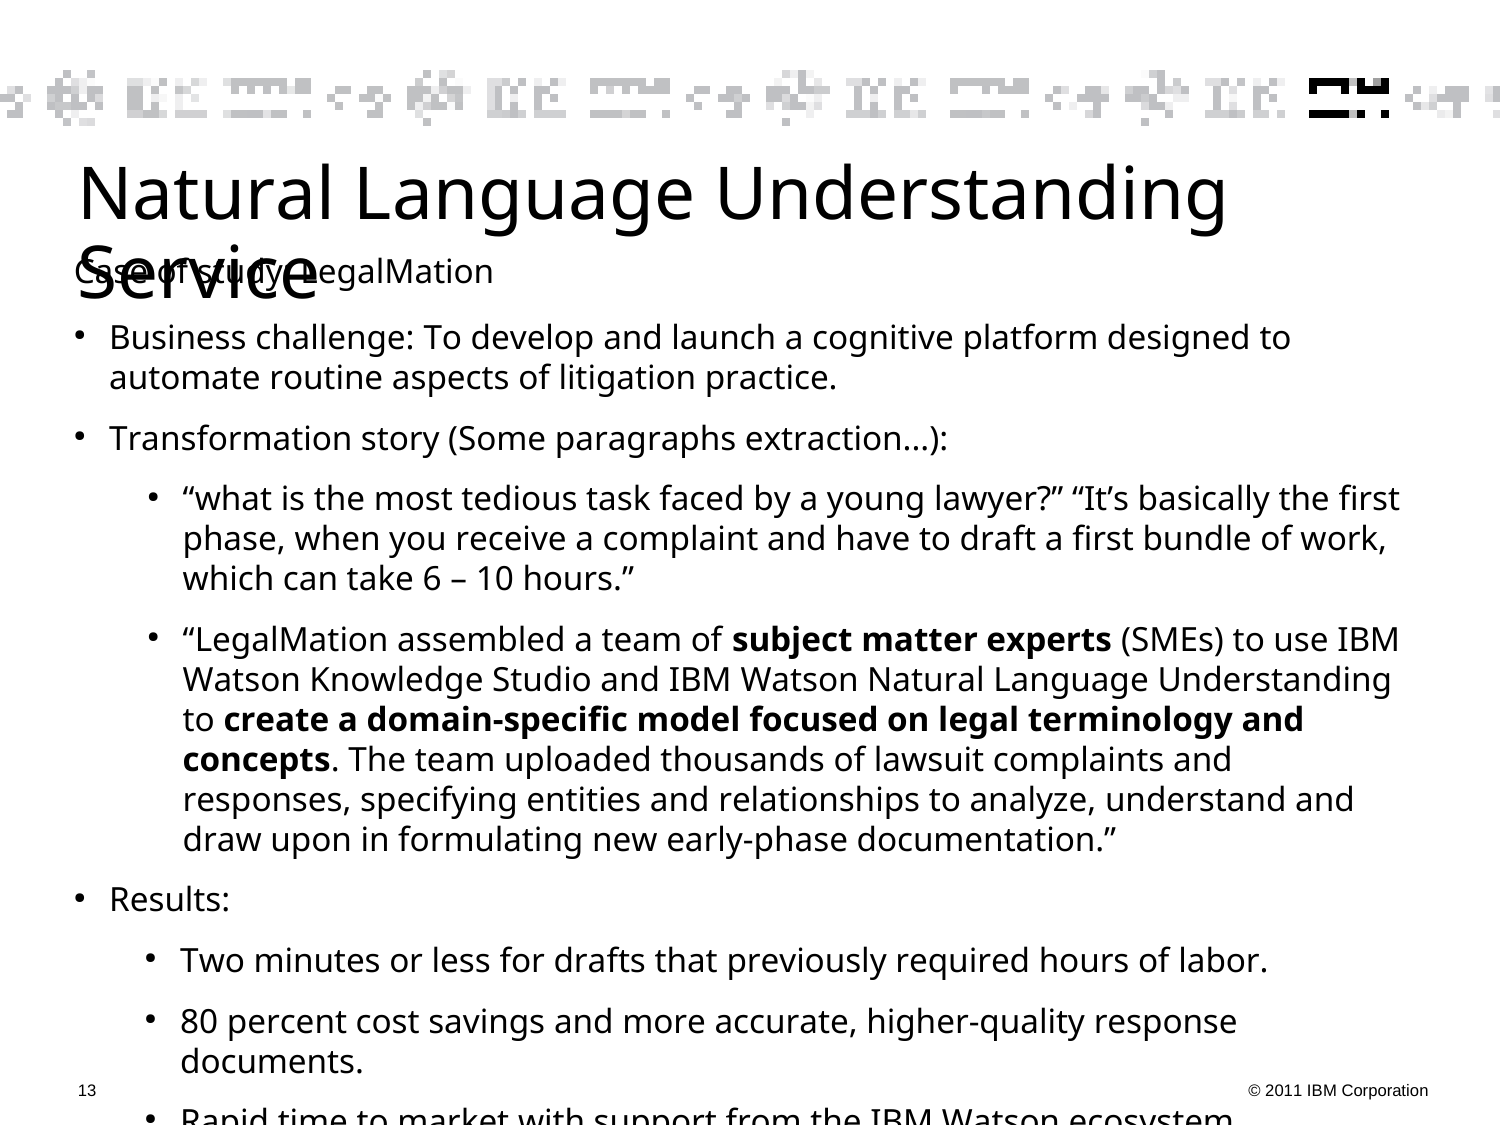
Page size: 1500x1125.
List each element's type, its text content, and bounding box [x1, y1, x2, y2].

picture [0, 0, 1500, 1125]
picture [186, 1112, 195, 1121]
picture [755, 1117, 765, 1125]
picture [922, 1114, 927, 1125]
picture [483, 1117, 492, 1122]
picture [909, 1114, 914, 1125]
picture [676, 1117, 686, 1125]
picture [1024, 1117, 1034, 1125]
picture [225, 1117, 235, 1125]
picture [656, 1117, 666, 1125]
picture [1108, 1117, 1118, 1125]
picture [1189, 1117, 1198, 1122]
picture [776, 1117, 784, 1125]
list Case of study: LegalMation Business challenge: To develop and launch a cognitive platform designed to automate routine aspects of litigation practice. Transformation story (Some paragraphs extraction...): “what is the most tedious task faced by a young lawyer?” “It’s basically the first phase, when you receive a complaint and have to draft a first bundle of work, which can take 6 – 10 hours.” “LegalMation assembled a team of subject matter experts (SMEs) to use IBM Watson Knowledge Studio and IBM Watson Natural Language Understanding to create a domain-specific model focused on legal terminology and concepts. The team uploaded thousands of lawsuit complaints and responses, specifying entities and relationships to analyze, understand and draw upon in formulating new early-phase documentation.” Results: Two minutes or less for drafts that previously required hours of labor. 80 percent cost savings and more accurate, higher-quality response documents. Rapid time to market with support from the IBM Watson ecosystem. [59, 242, 1418, 1106]
picture [887, 1112, 897, 1119]
picture [1219, 1117, 1228, 1125]
picture [787, 1117, 796, 1125]
picture [1208, 1117, 1216, 1125]
picture [403, 1117, 411, 1125]
picture [334, 1117, 343, 1122]
picture [1073, 1117, 1082, 1122]
picture [847, 1117, 856, 1122]
picture [570, 1117, 579, 1125]
title Natural Language Understanding Service [62, 149, 1488, 255]
picture [315, 1117, 324, 1125]
picture [828, 1117, 837, 1125]
picture [414, 1117, 423, 1125]
picture [253, 1117, 263, 1125]
picture [636, 1117, 646, 1125]
picture [953, 1113, 960, 1125]
picture [304, 1117, 312, 1125]
picture [1045, 1117, 1054, 1125]
picture [373, 1117, 383, 1125]
